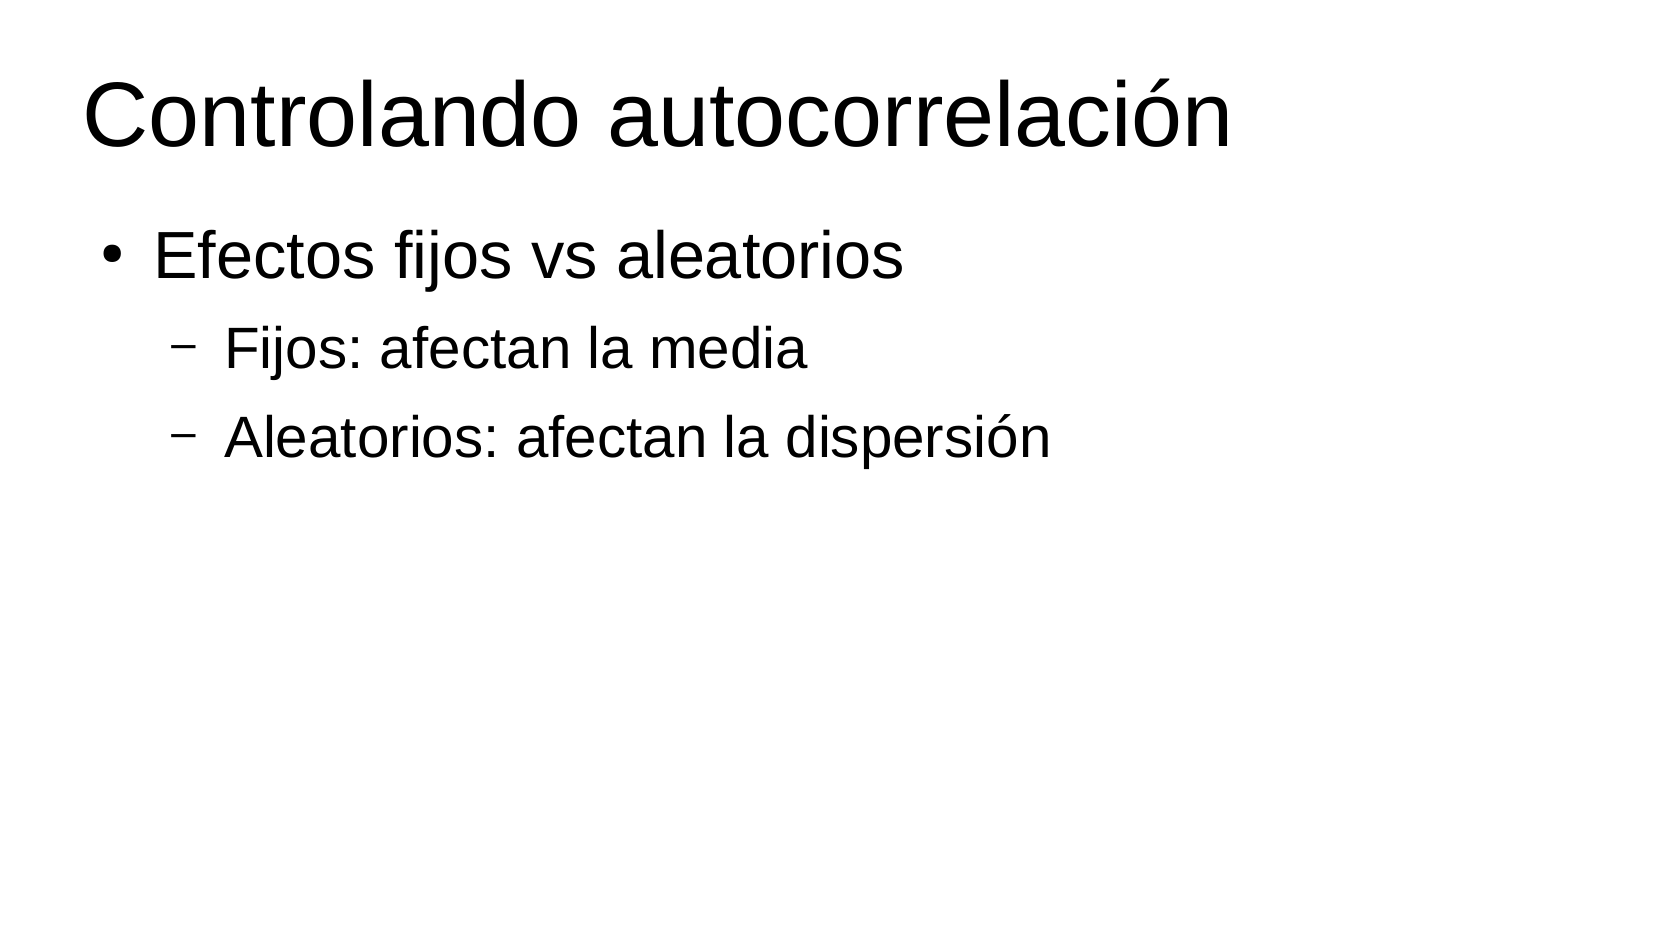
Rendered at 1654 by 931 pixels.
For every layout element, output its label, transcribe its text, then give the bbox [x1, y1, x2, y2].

title Controlando autocorrelación [82, 37, 1571, 193]
list Efectos fijos vs aleatorios Fijos: afectan la media Aleatorios: afectan la dispersión [82, 217, 1571, 758]
